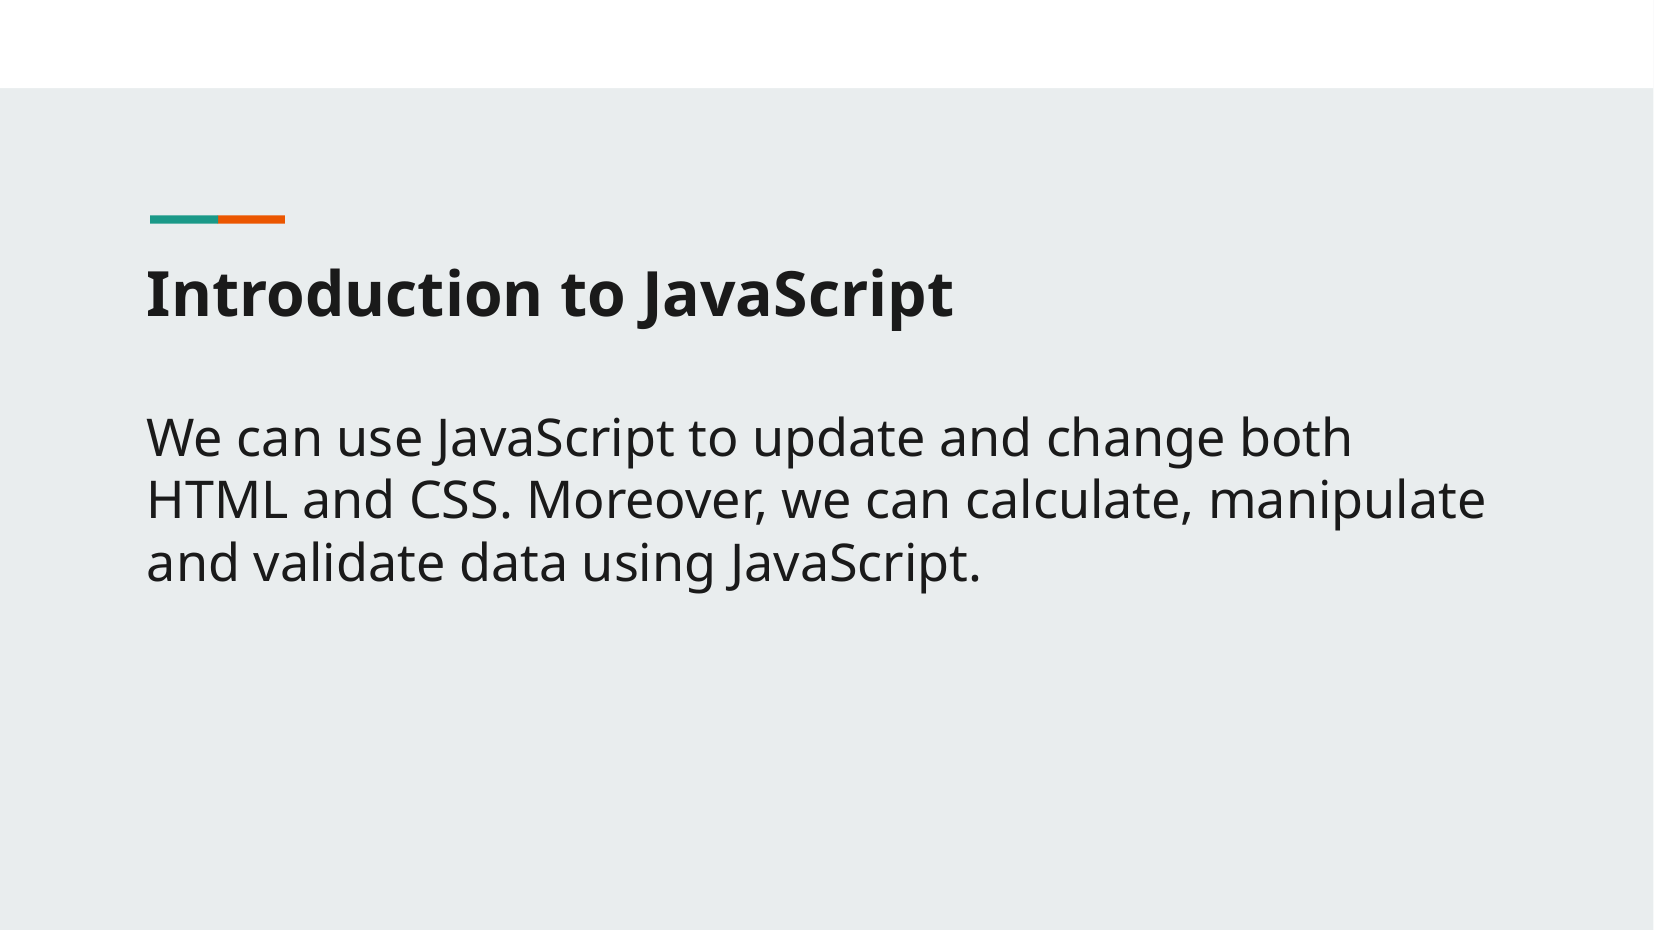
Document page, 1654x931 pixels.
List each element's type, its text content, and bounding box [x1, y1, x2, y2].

title Introduction to JavaScript We can use JavaScript to update and change both HTML and CSS. Moreover, we can calculate, manipulate and validate data using JavaScript. [131, 239, 1523, 541]
